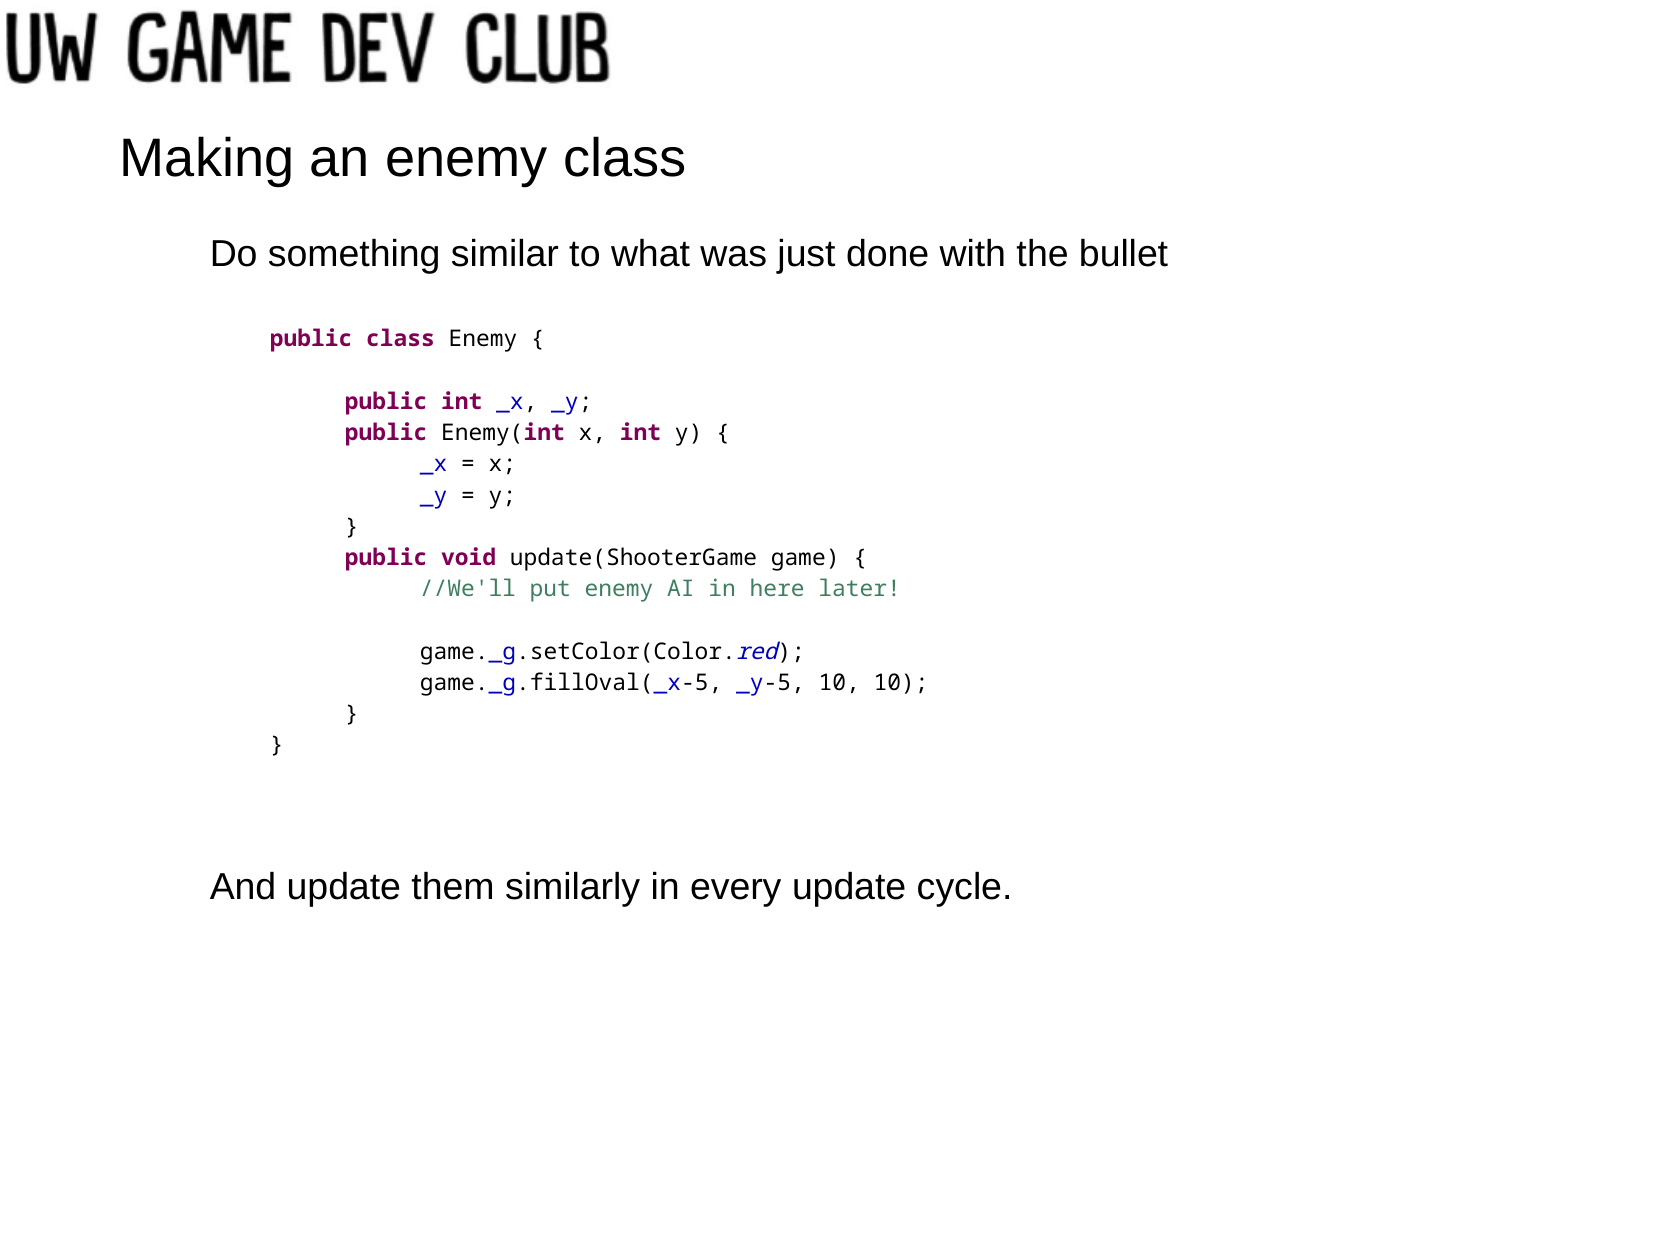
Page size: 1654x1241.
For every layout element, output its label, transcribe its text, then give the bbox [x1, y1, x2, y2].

text_box Do something similar to what was just done with the bullet [195, 225, 1306, 282]
picture [2, 1, 617, 90]
text_box And update them similarly in every update cycle. [195, 858, 1306, 916]
text_box Making an enemy class [105, 119, 901, 196]
text_box public class Enemy { public int _x, _y; public Enemy(int x, int y) { _x = x; _y = y; } public void update(ShooterGame game) { //We'll put enemy AI in here later! game._g.setColor(Color.red); game._g.fillOval(_x-5, _y-5, 10, 10); } } [180, 315, 1351, 733]
